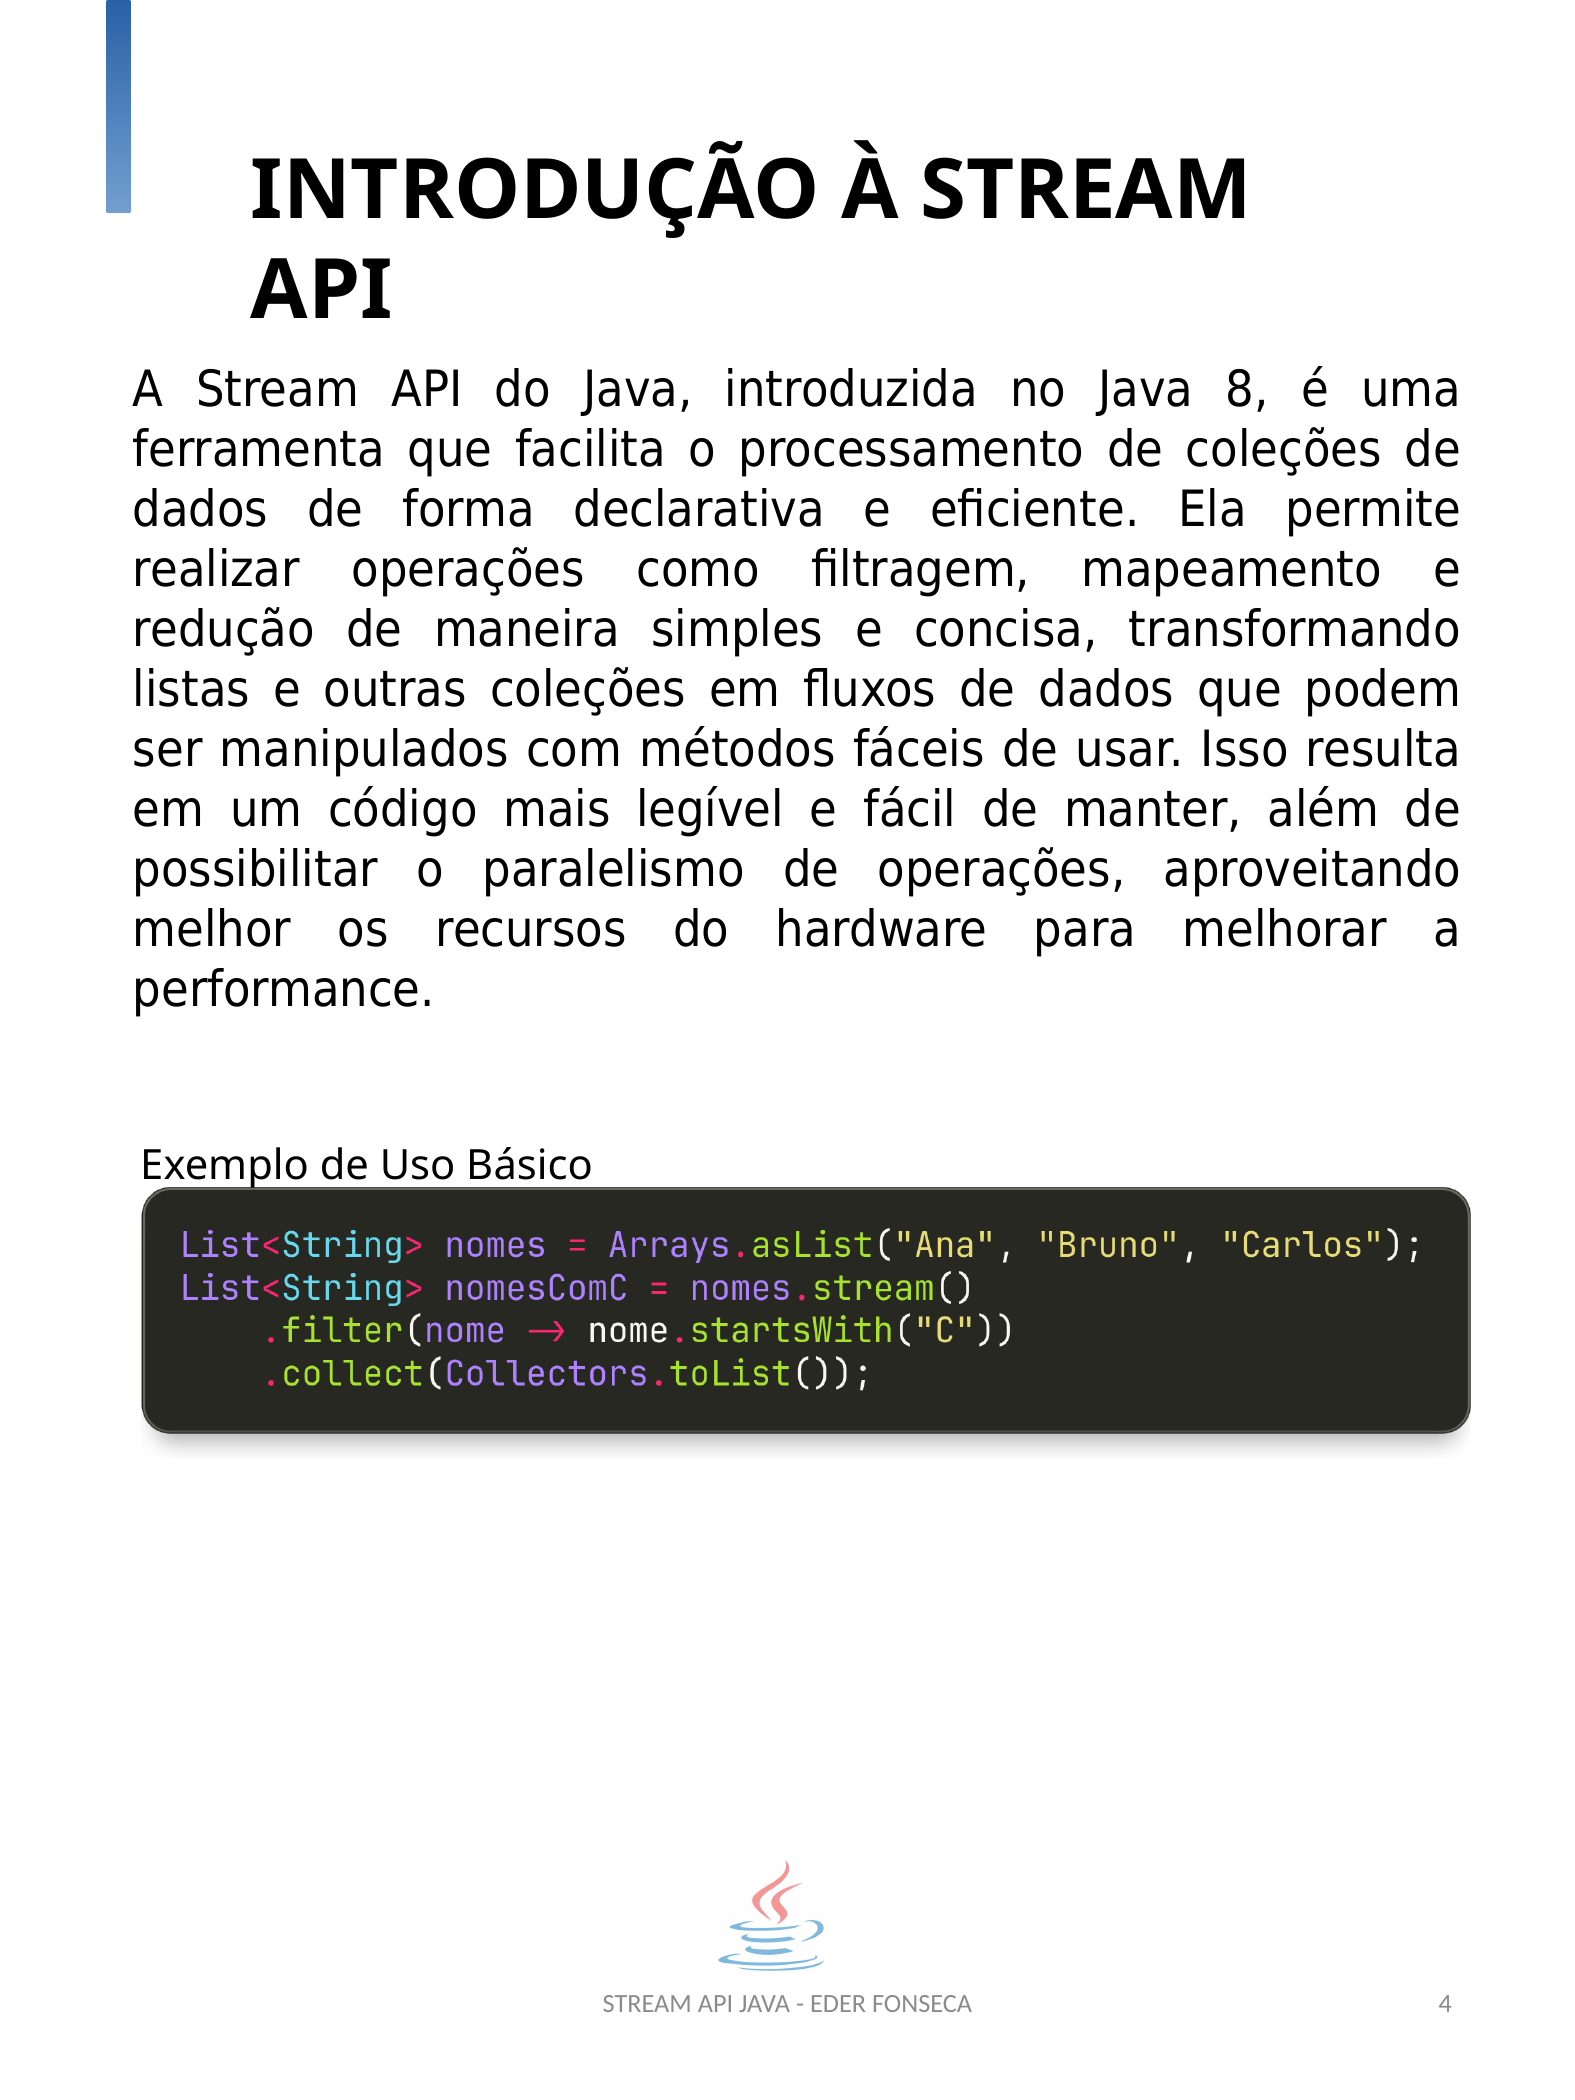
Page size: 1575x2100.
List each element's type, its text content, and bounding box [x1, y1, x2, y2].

text_box INTRODUÇÃO À STREAM API [236, 127, 1329, 343]
text_box [106, 0, 131, 213]
text_box Exemplo de Uso Básico [125, 1127, 1425, 1192]
picture [715, 1860, 827, 1975]
picture [141, 1160, 1471, 1458]
text_box A Stream API do Java, introduzida no Java 8, é uma ferramenta que facilita o processamento de coleções de dados de forma declarativa e eficiente. Ela permite realizar operações como filtragem, mapeamento e redução de maneira simples e concisa, transformando listas e outras coleções em fluxos de dados que podem ser manipulados com métodos fáceis de usar. Isso resulta em um código mais legível e fácil de manter, além de possibilitar o paralelismo de operações, aproveitando melhor os recursos do hardware para melhorar a performance. [118, 348, 1477, 1144]
